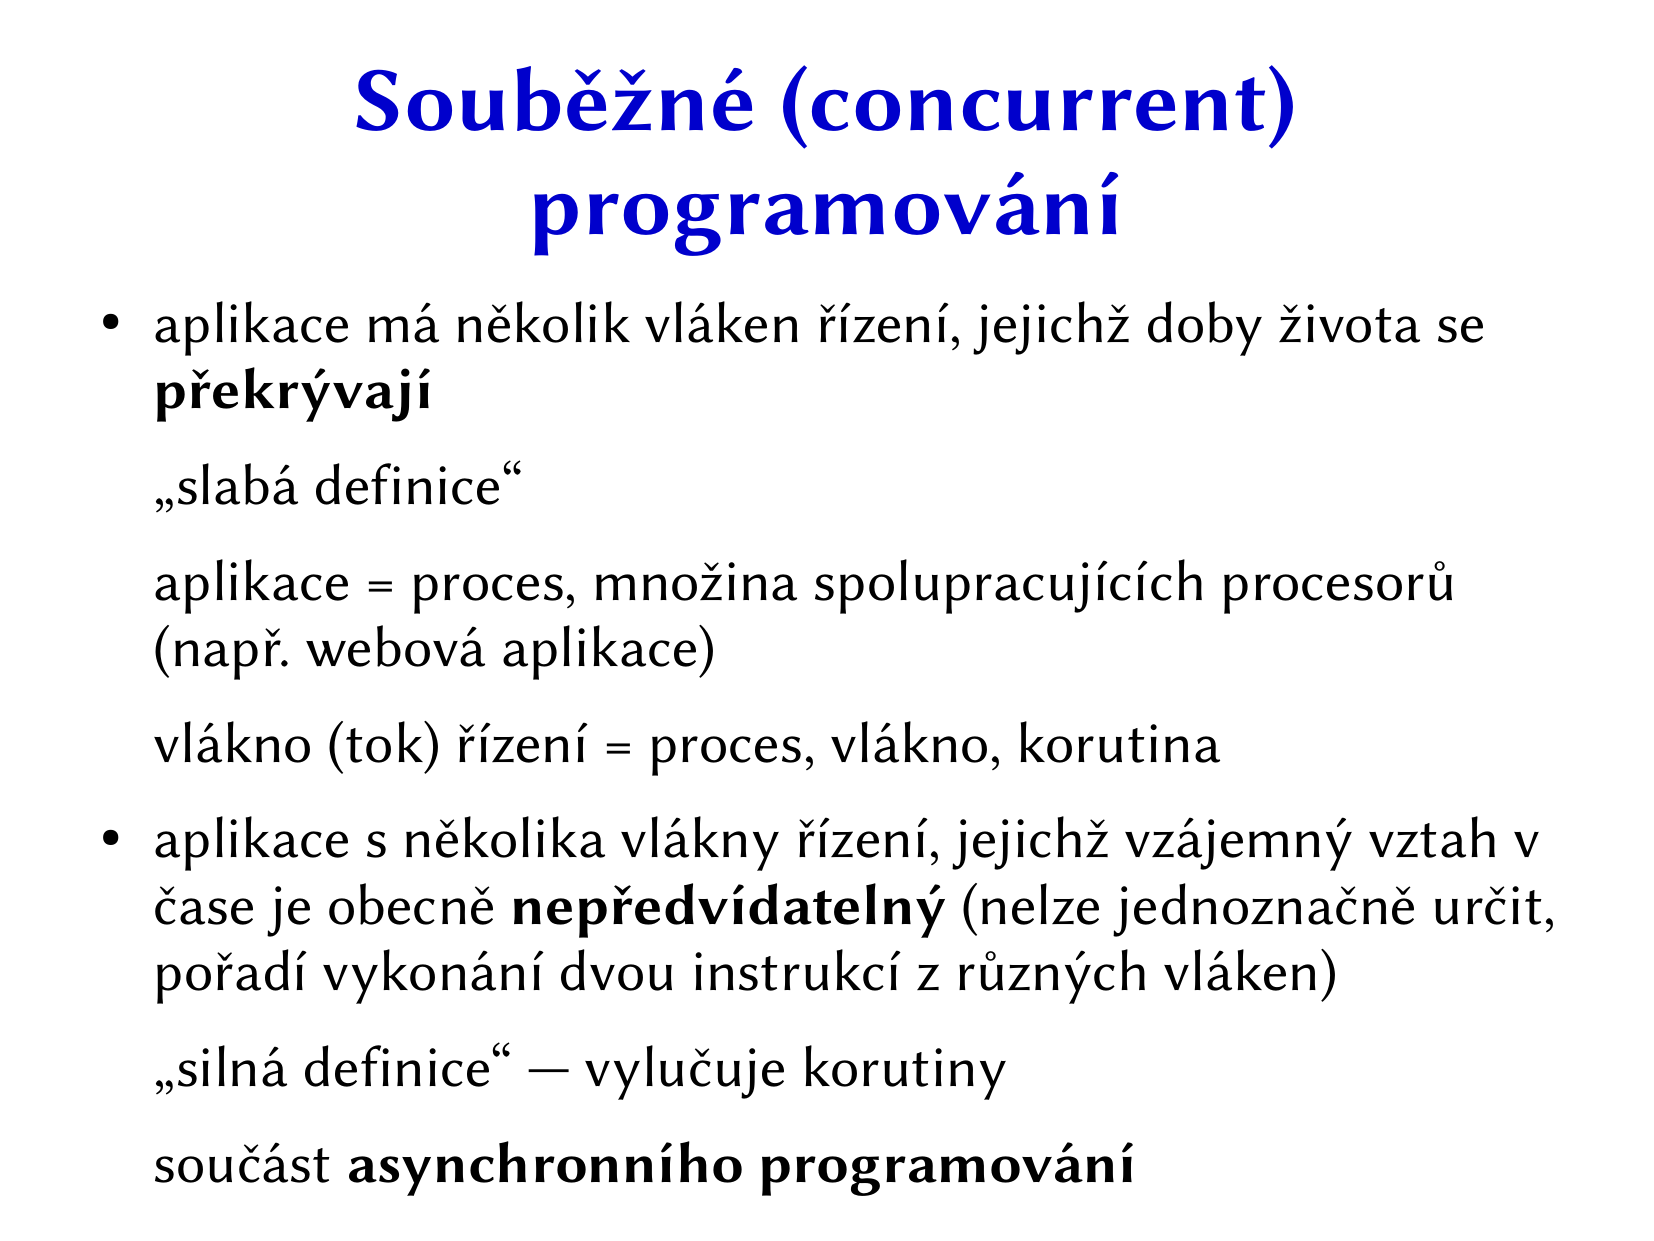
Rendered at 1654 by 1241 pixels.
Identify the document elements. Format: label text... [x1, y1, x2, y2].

list aplikace má několik vláken řízení, jejichž doby života se překrývají „slabá definice“ aplikace = proces, množina spolupracujících procesorů (např. webová aplikace) vlákno (tok) řízení = proces, vlákno, korutina aplikace s několika vlákny řízení, jejichž vzájemný vztah v čase je obecně nepředvídatelný (nelze jednoznačně určit, pořadí vykonání dvou instrukcí z různých vláken) „silná definice“ — vylučuje korutiny součást asynchronního programování [82, 290, 1571, 1010]
title Souběžné (concurrent) programování [82, 47, 1571, 259]
